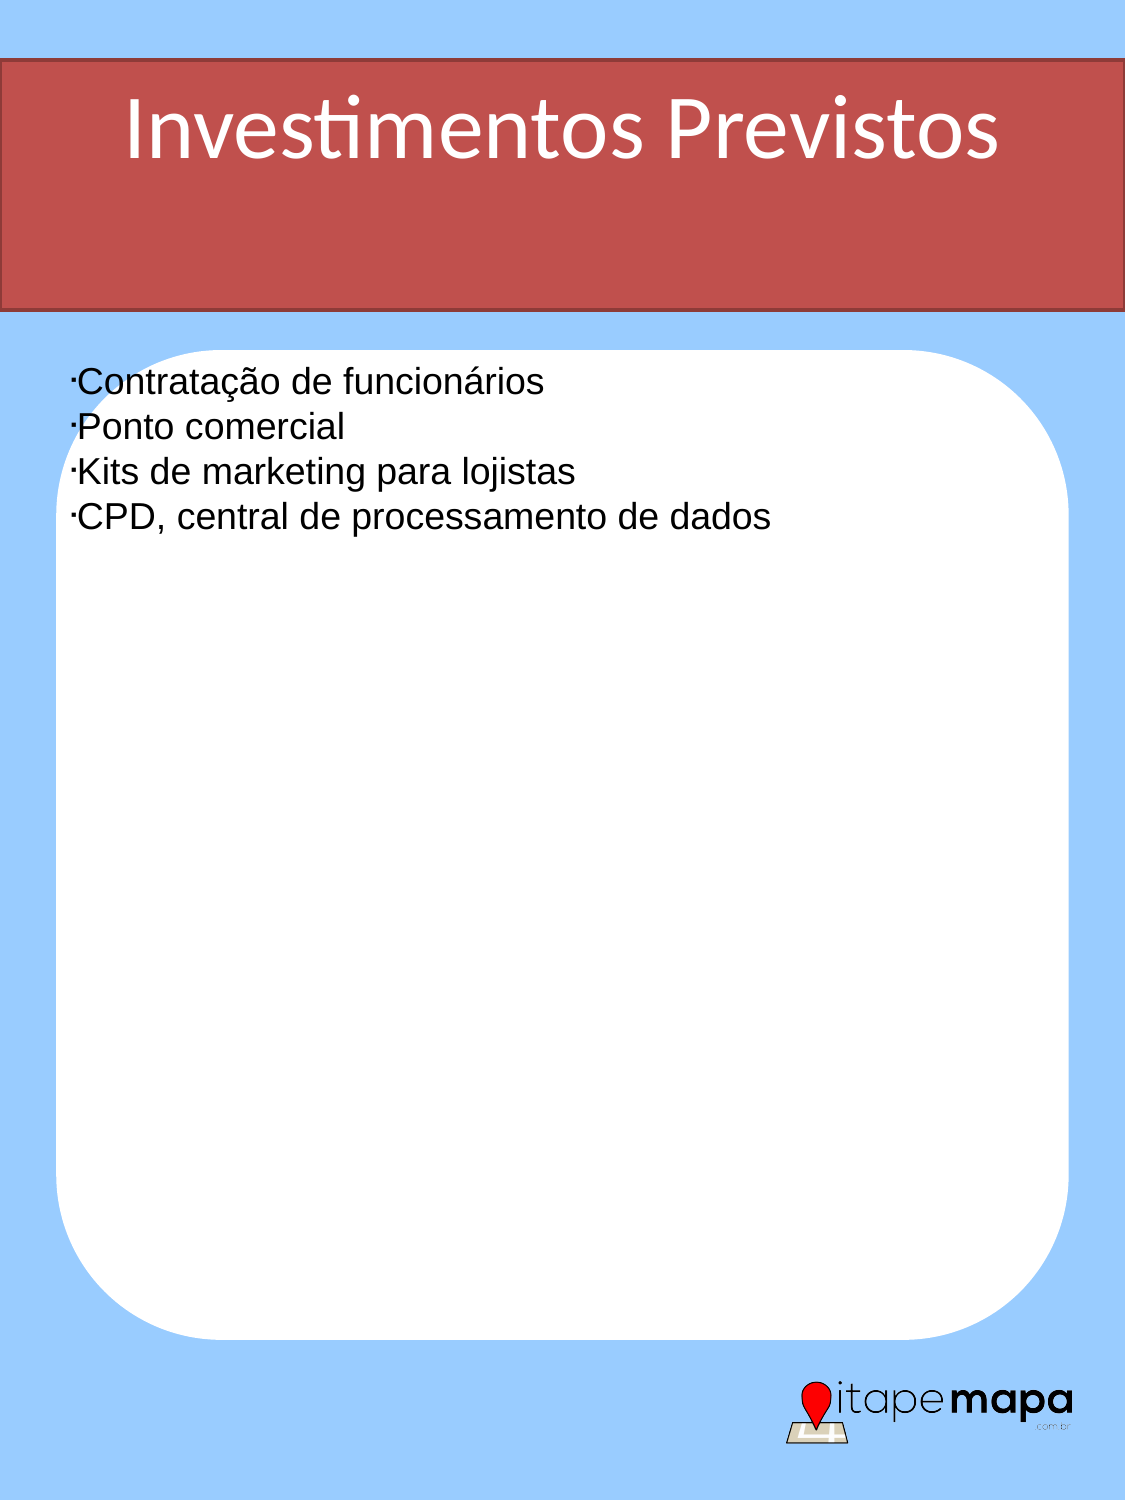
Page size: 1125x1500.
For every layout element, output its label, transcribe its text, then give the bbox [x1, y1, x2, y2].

text_box Contratação de funcionários Ponto comercial Kits de marketing para lojistas CPD, central de processamento de dados [56, 349, 1069, 1340]
picture [750, 1272, 1125, 1500]
text_box Investimentos Previstos [56, 59, 1069, 310]
